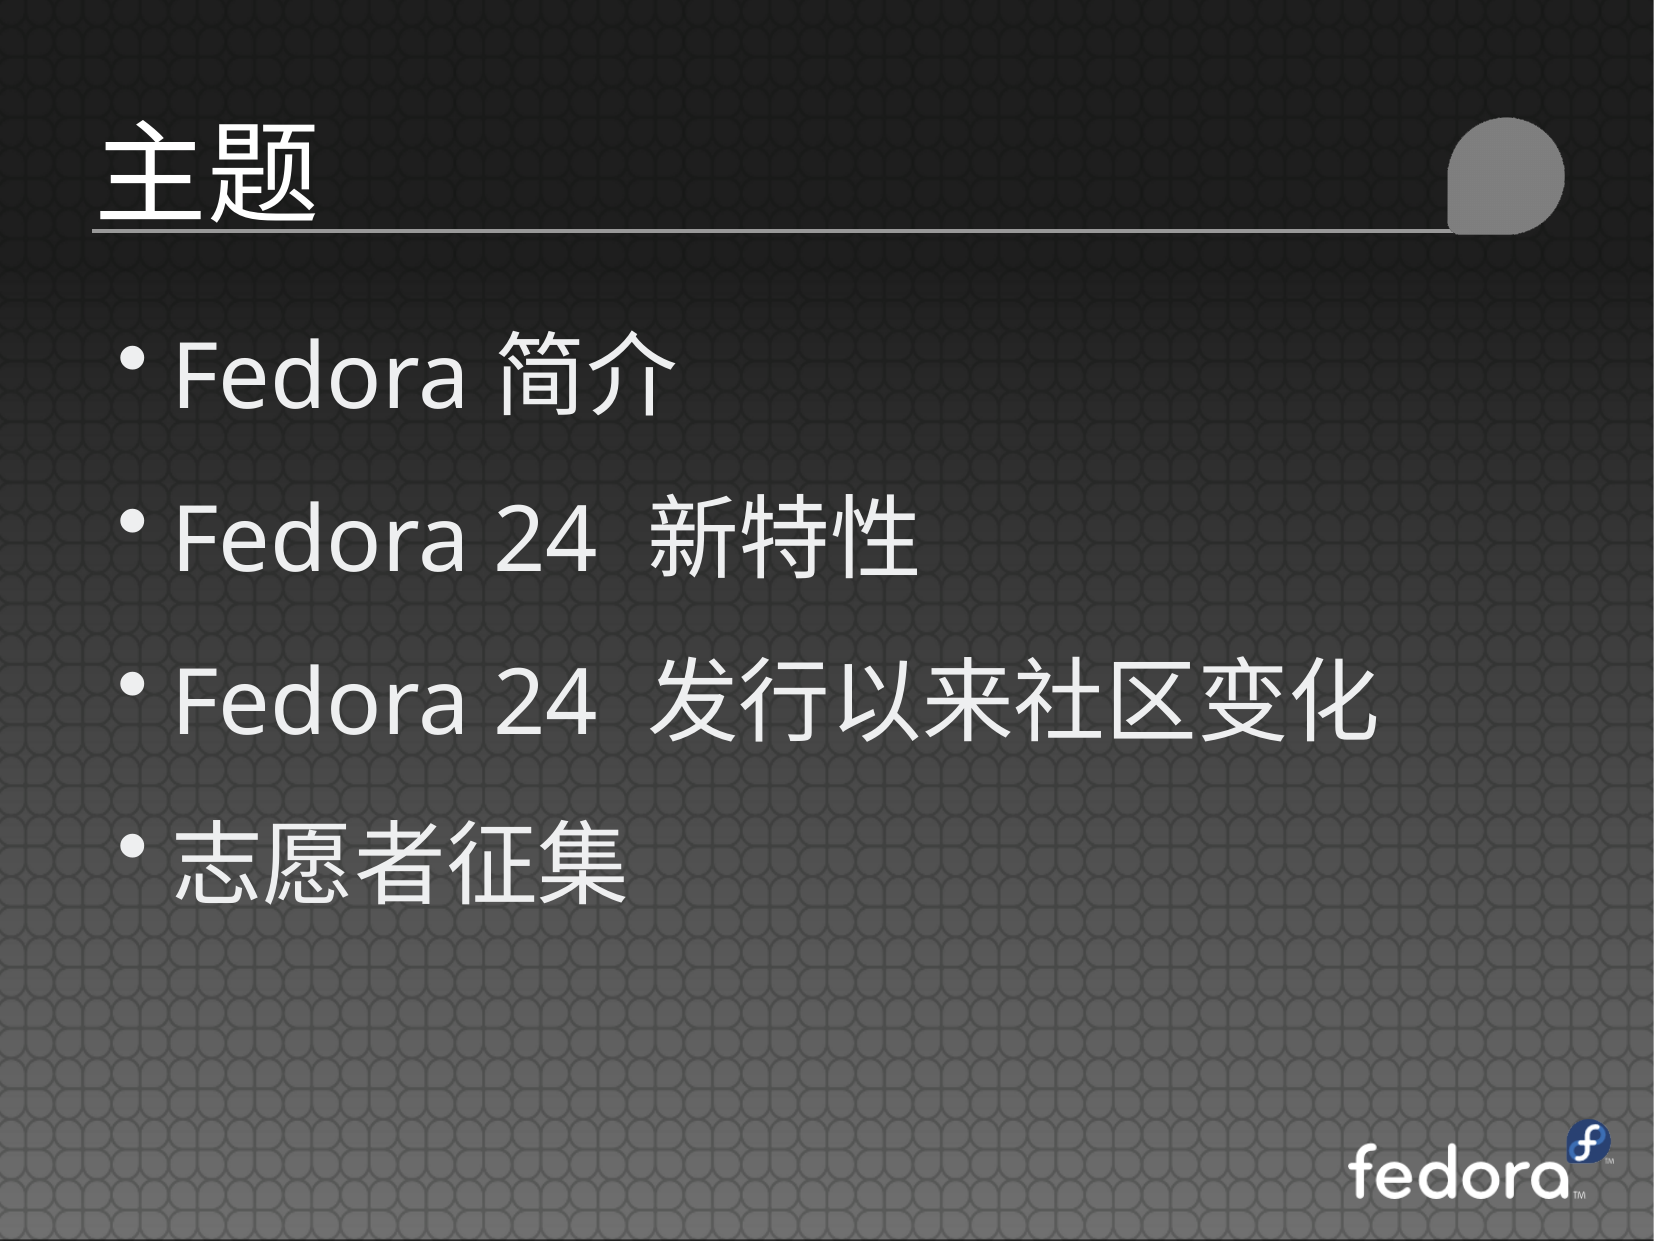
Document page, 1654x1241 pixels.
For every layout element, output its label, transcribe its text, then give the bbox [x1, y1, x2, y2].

title 主题 [94, 100, 1426, 251]
picture [0, 0, 1654, 1241]
list Fedora简介 Fedora 24 新特性 Fedora 24 发行以来社区变化 志愿者征集 [100, 301, 1488, 935]
